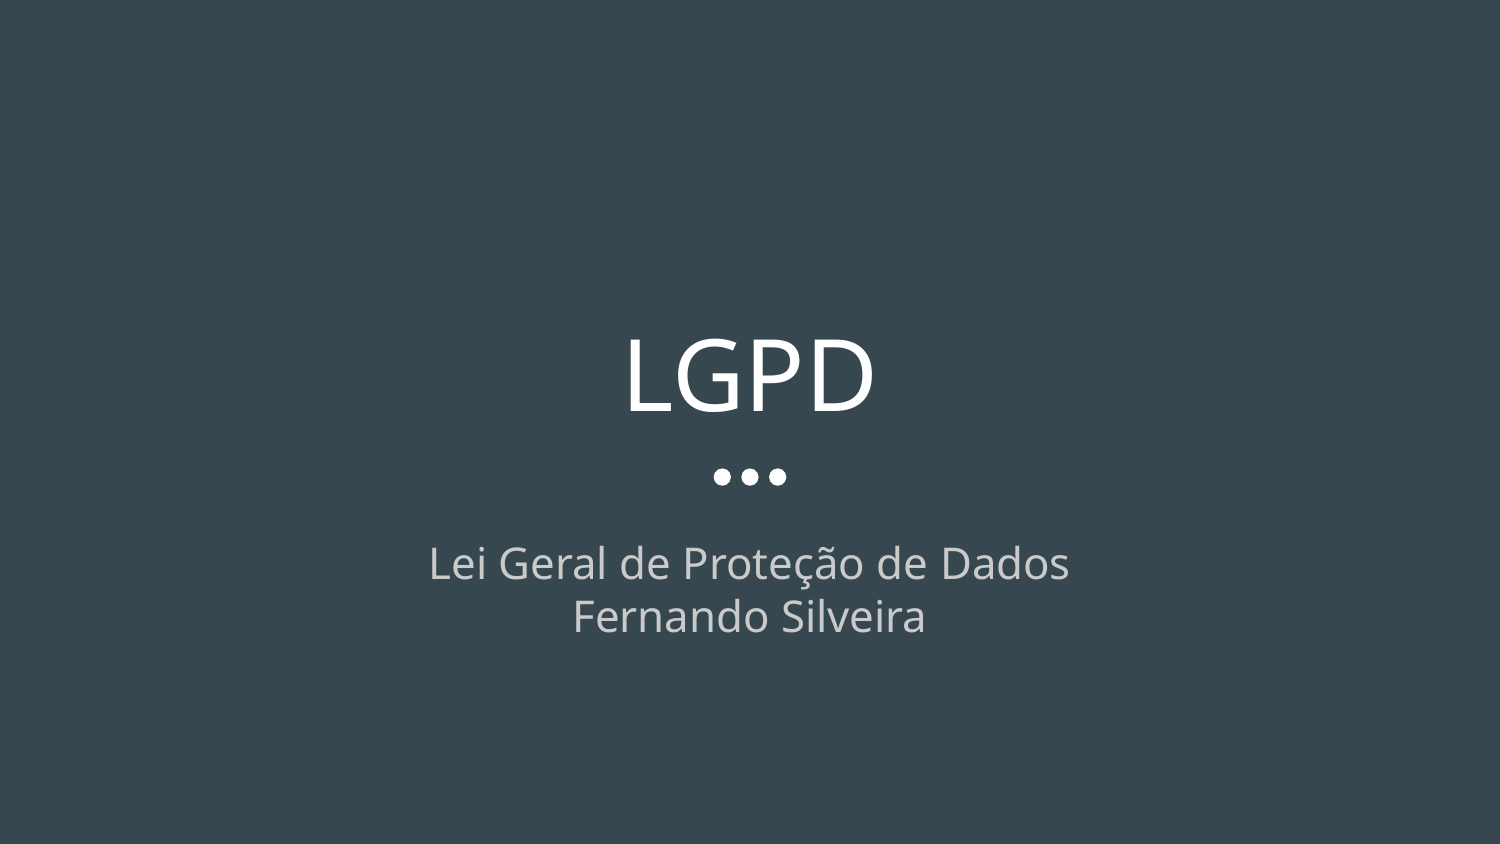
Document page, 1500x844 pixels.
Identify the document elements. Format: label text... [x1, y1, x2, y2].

subtitle Lei Geral de Proteção de Dados Fernando Silveira [110, 520, 1390, 651]
title LGPD [110, 162, 1390, 447]
